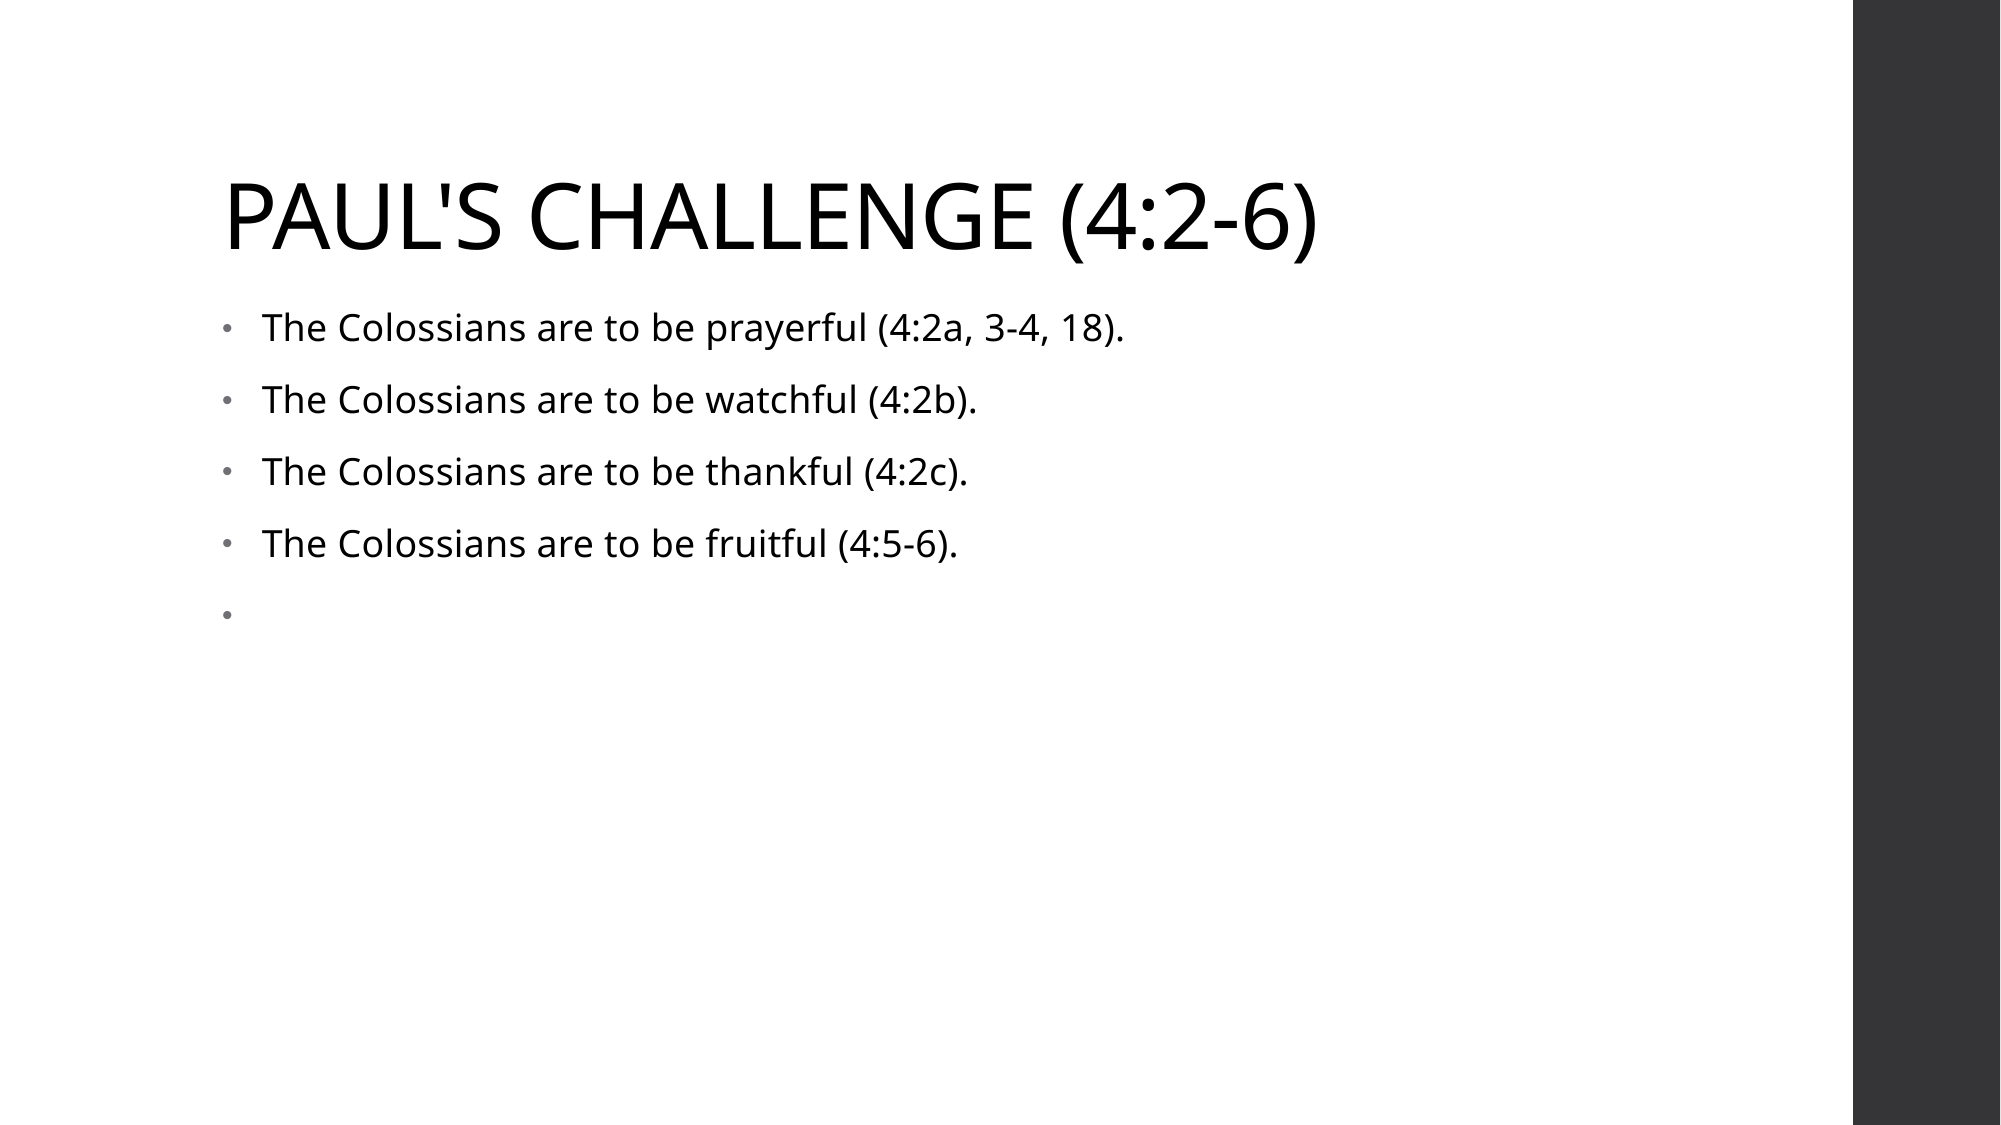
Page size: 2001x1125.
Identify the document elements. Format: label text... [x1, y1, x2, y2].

list The Colossians are to be prayerful (4:2a, 3-4, 18). The Colossians are to be watchful (4:2b). The Colossians are to be thankful (4:2c). The Colossians are to be fruitful (4:5-6). [206, 299, 1617, 1014]
title PAUL'S CHALLENGE (4:2-6) [206, 60, 1797, 278]
